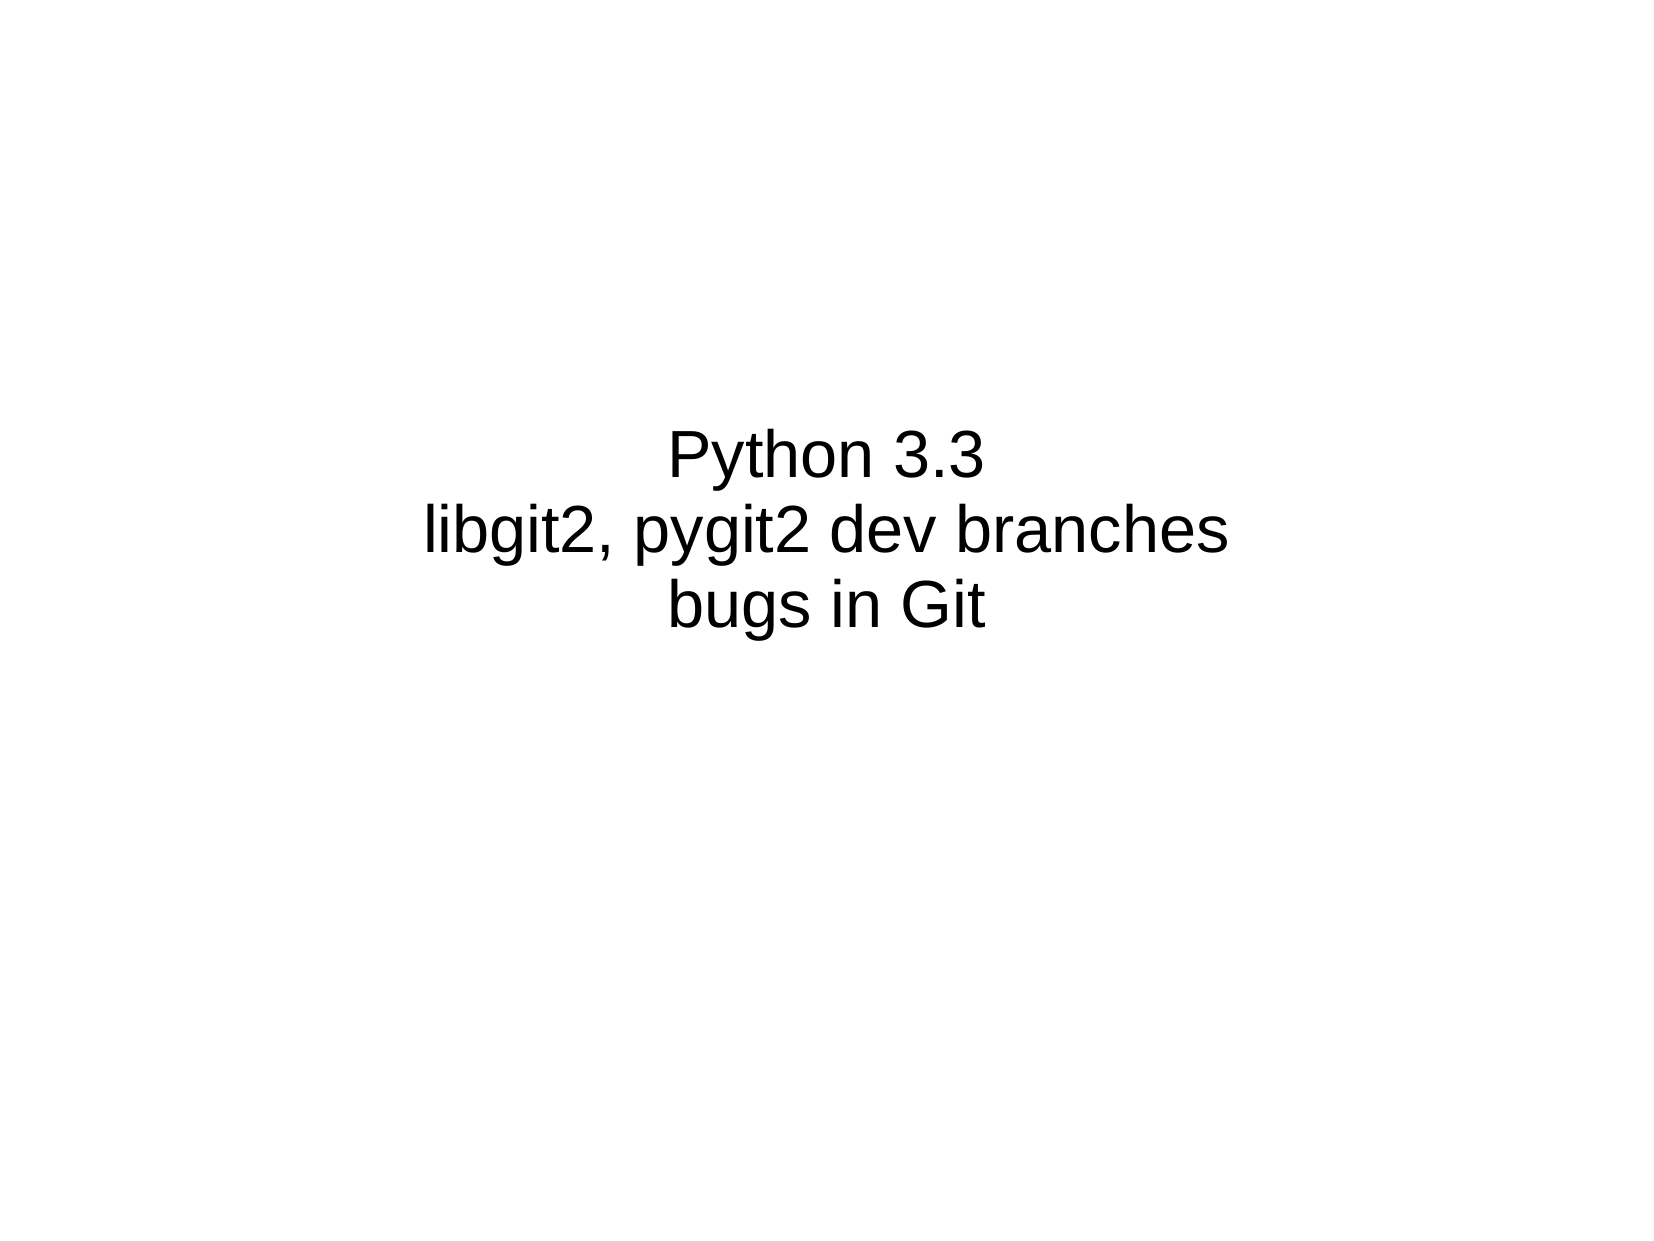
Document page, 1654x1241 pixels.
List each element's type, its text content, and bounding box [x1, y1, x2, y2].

subtitle Python 3.3 libgit2, pygit2 dev branches bugs in Git [82, 49, 1571, 1010]
